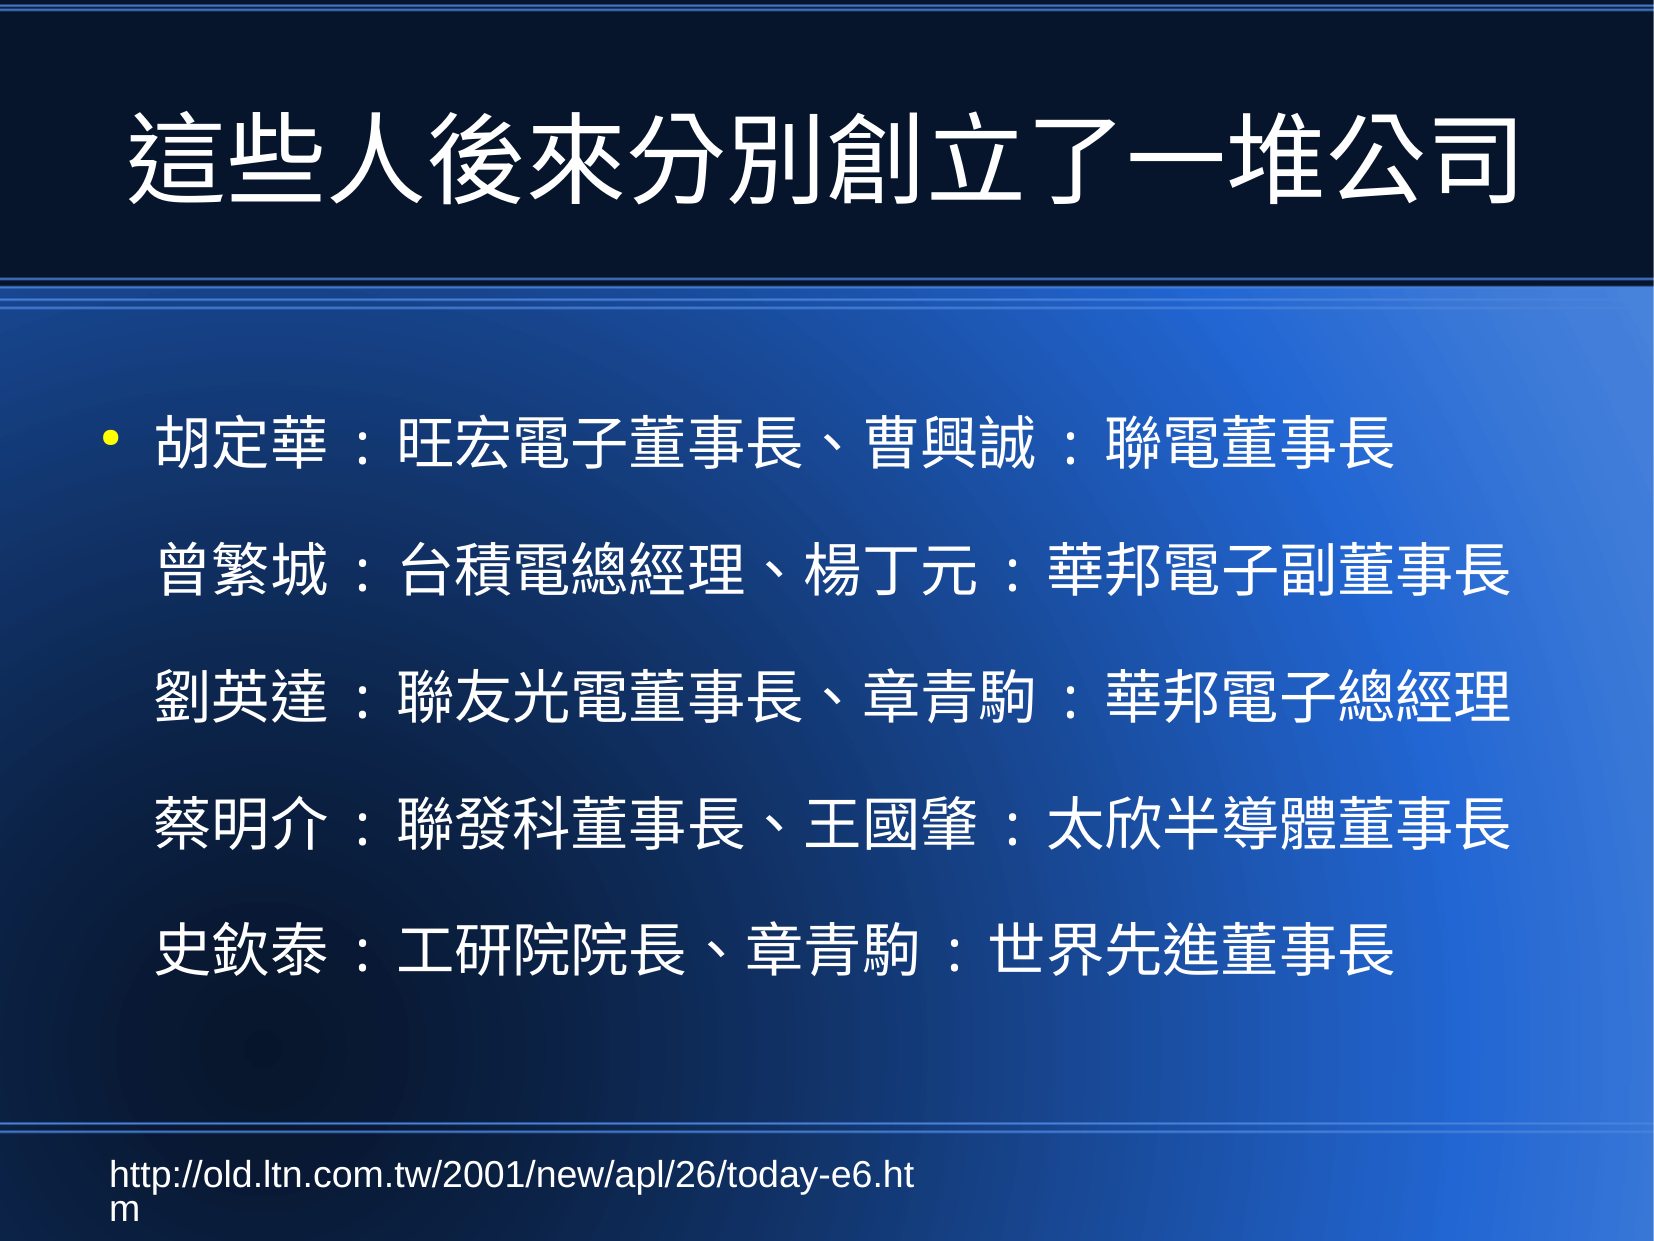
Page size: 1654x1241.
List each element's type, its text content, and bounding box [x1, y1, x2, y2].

picture [0, 0, 1654, 1241]
title 這些人後來分別創立了一堆公司 [82, 49, 1571, 257]
list 胡定華:旺宏電子董事長、曹興誠:聯電董事長 曾繁城:台積電總經理、楊丁元:華邦電子副董事長 劉英達:聯友光電董事長、章青駒:華邦電子總經理 蔡明介:聯發科董事長、王國肇:太欣半導體董事長 史欽泰:工研院院長、章青駒:世界先進董事長 [82, 355, 1571, 1241]
text_box http://old.ltn.com.tw/2001/new/apl/26/today-e6.htm [94, 1145, 959, 1203]
